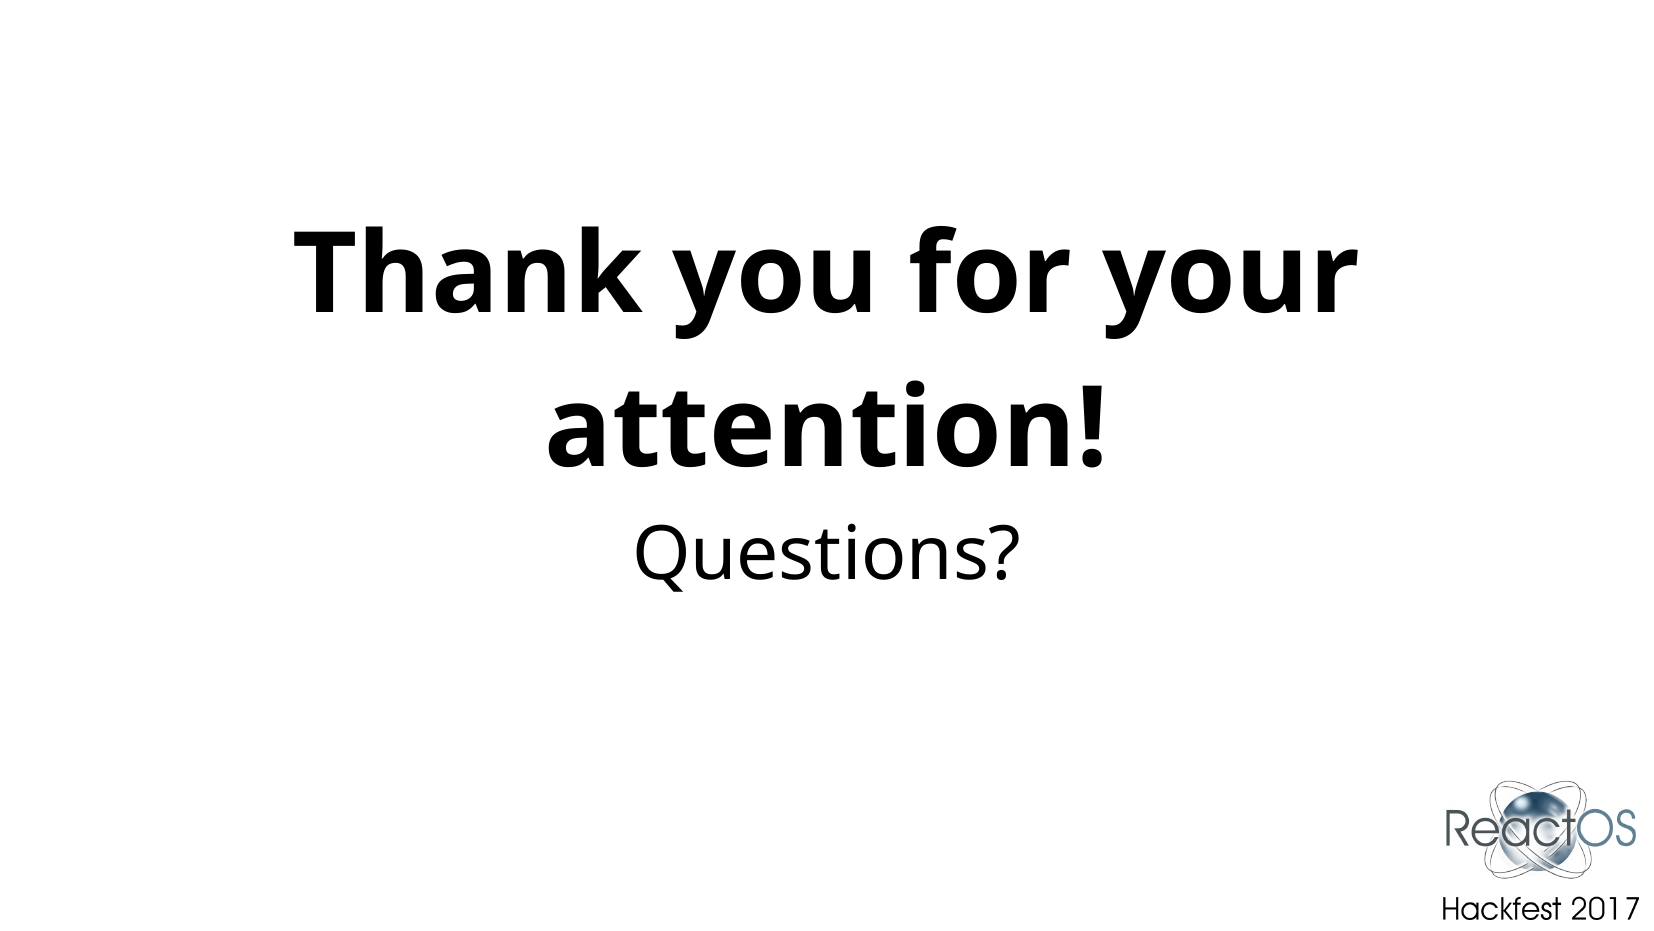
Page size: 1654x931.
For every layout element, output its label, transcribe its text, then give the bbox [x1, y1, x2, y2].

picture [1440, 779, 1642, 920]
subtitle Thank you for your attention! Questions? [82, 37, 1571, 758]
